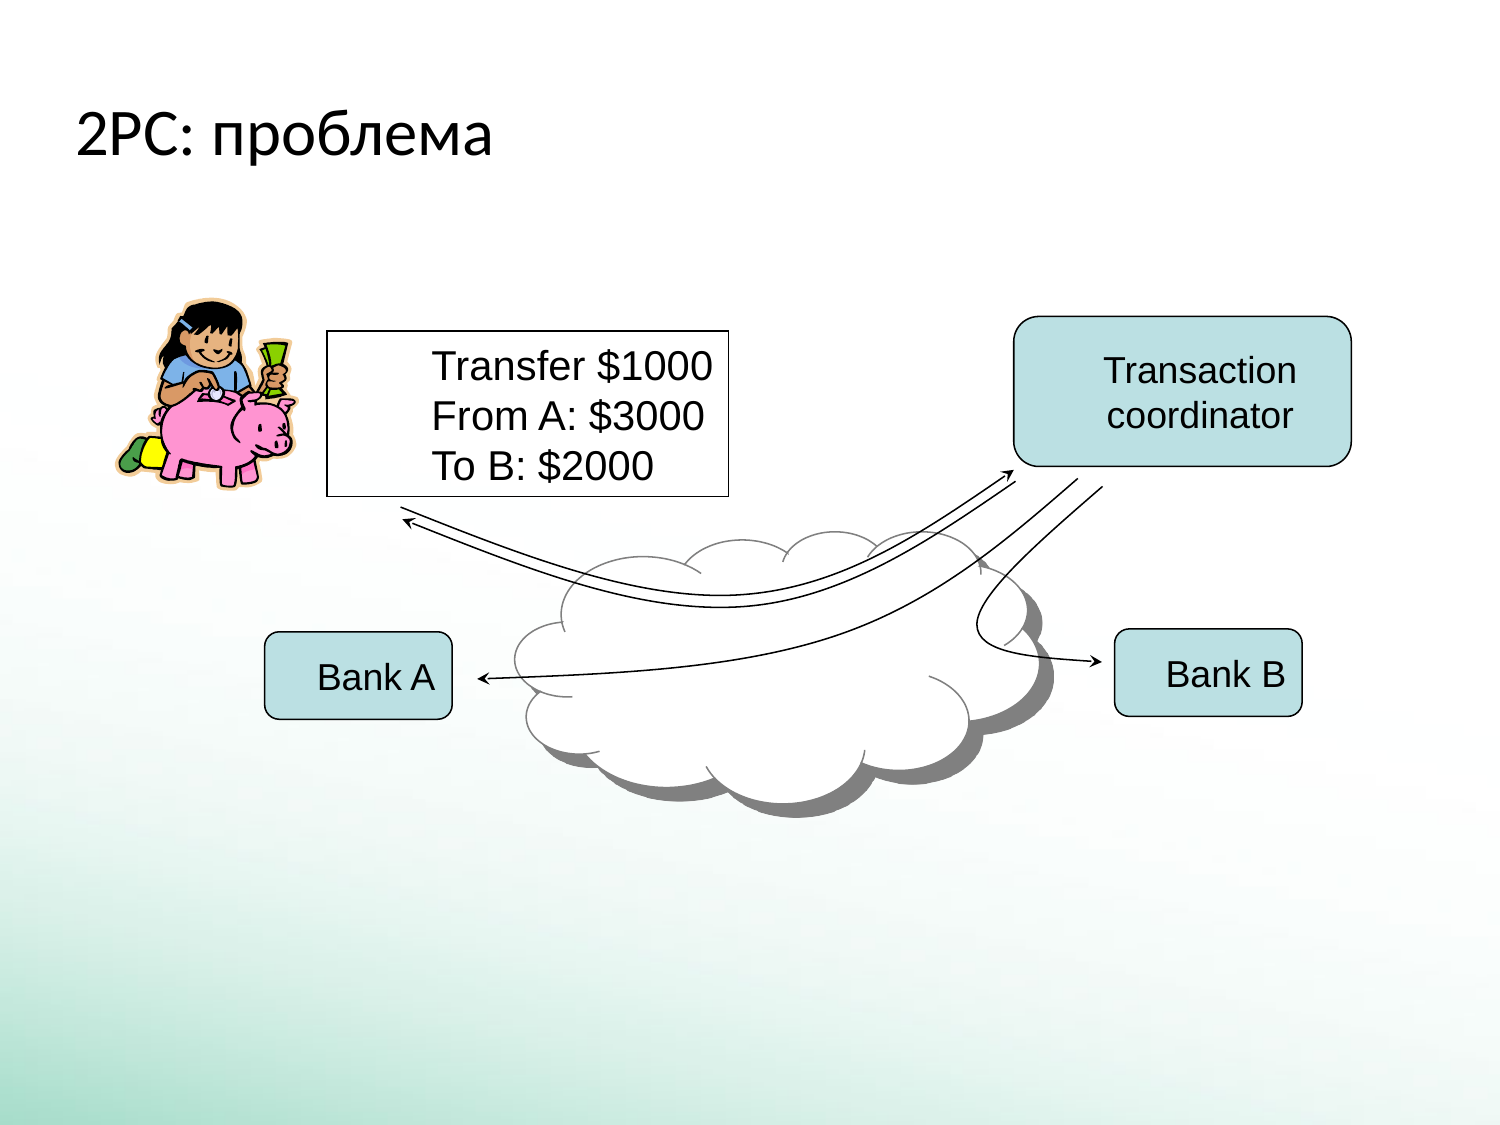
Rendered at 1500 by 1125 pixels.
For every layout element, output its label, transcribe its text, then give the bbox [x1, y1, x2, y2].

text_box Bank B [1114, 628, 1303, 717]
text_box Transaction coordinator [1013, 316, 1352, 467]
text_box [978, 576, 1039, 655]
picture [0, 0, 1500, 1125]
text_box [522, 562, 1040, 804]
text_box [586, 531, 918, 594]
text_box [514, 533, 978, 676]
title 2PC: проблема [75, 45, 1425, 233]
text_box Transfer $1000 From A: $3000 To B: $2000 [327, 331, 729, 497]
text_box Bank A [264, 631, 453, 720]
text_box [576, 531, 936, 606]
